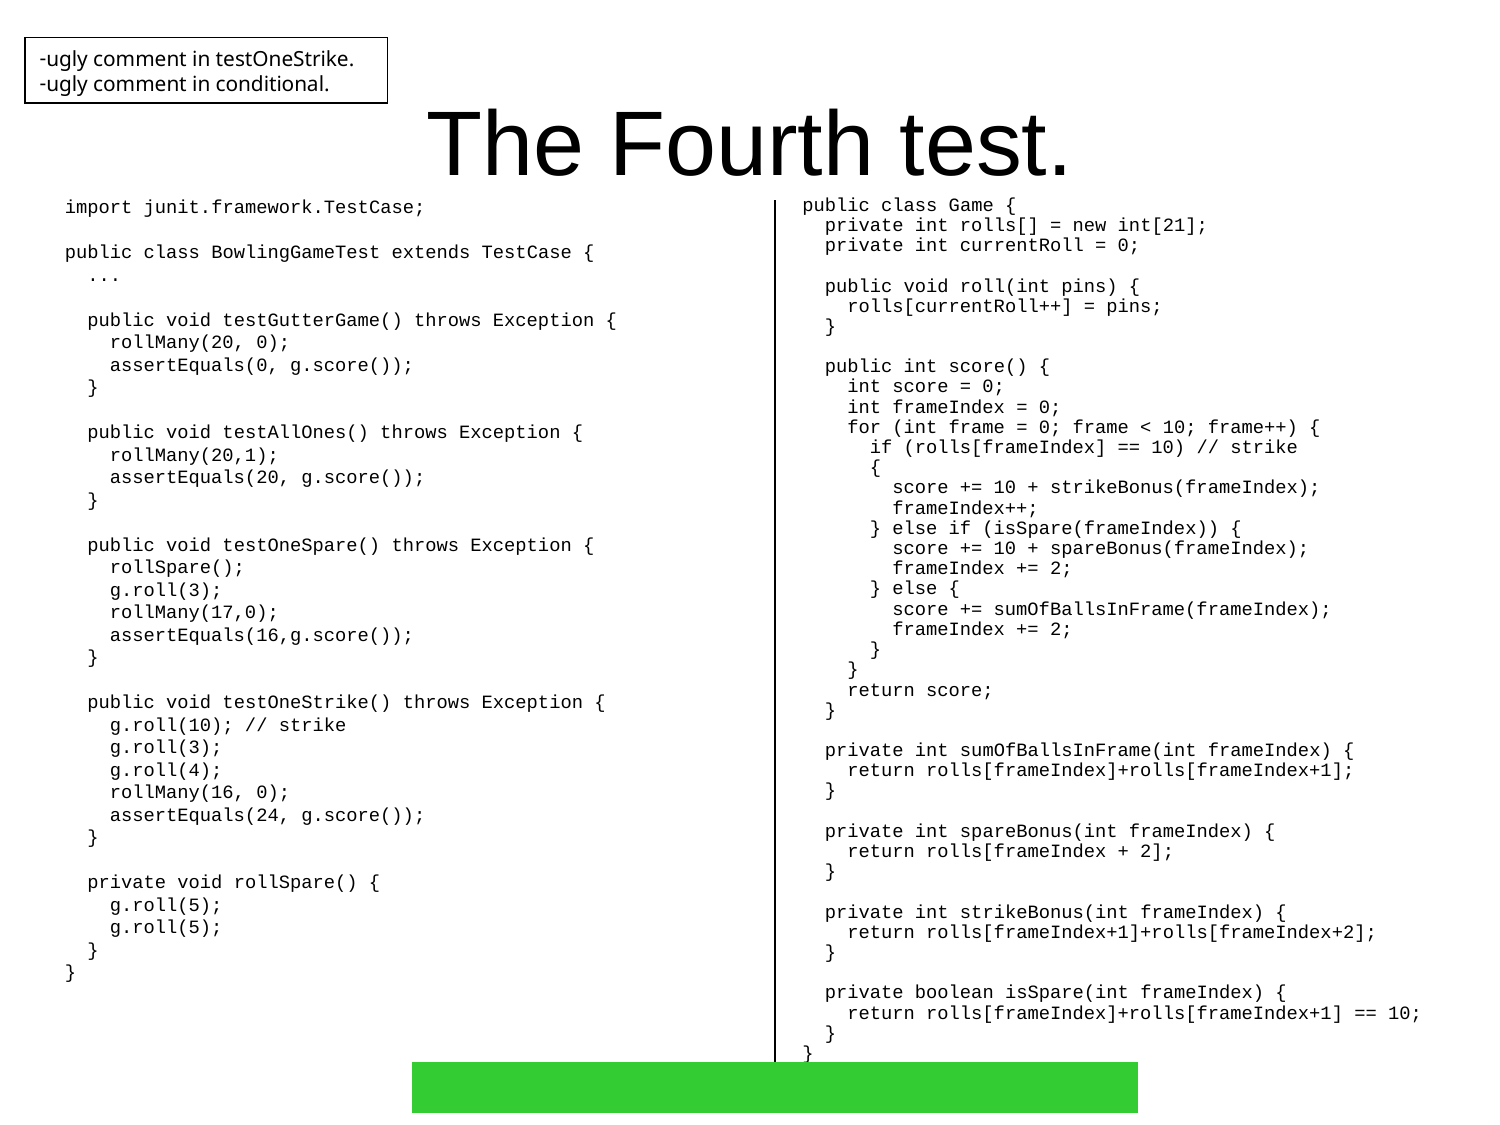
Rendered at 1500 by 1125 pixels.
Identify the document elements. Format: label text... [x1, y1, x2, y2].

text_box [412, 1062, 1138, 1113]
title The Fourth test. [75, 45, 1426, 233]
text_box import junit.framework.TestCase; public class BowlingGameTest extends TestCase { ... public void testGutterGame() throws Exception { rollMany(20, 0); assertEquals(0, g.score()); } public void testAllOnes() throws Exception { rollMany(20,1); assertEquals(20, g.score()); } public void testOneSpare() throws Exception { rollSpare(); g.roll(3); rollMany(17,0); assertEquals(16,g.score()); } public void testOneStrike() throws Exception { g.roll(10); // strike g.roll(3); g.roll(4); rollMany(16, 0); assertEquals(24, g.score()); } private void rollSpare() { g.roll(5); g.roll(5); } } [50, 187, 713, 991]
text_box ugly comment in testOneStrike. ugly comment in conditional. [24, 37, 388, 103]
text_box public class Game { private int rolls[] = new int[21]; private int currentRoll = 0; public void roll(int pins) { rolls[currentRoll++] = pins; } public int score() { int score = 0; int frameIndex = 0; for (int frame = 0; frame < 10; frame++) { if (rolls[frameIndex] == 10) // strike { score += 10 + strikeBonus(frameIndex); frameIndex++; } else if (isSpare(frameIndex)) { score += 10 + spareBonus(frameIndex); frameIndex += 2; } else { score += sumOfBallsInFrame(frameIndex); frameIndex += 2; } } return score; } private int sumOfBallsInFrame(int frameIndex) { return rolls[frameIndex]+rolls[frameIndex+1]; } private int spareBonus(int frameIndex) { return rolls[frameIndex + 2]; } private int strikeBonus(int frameIndex) { return rolls[frameIndex+1]+rolls[frameIndex+2]; } private boolean isSpare(int frameIndex) { return rolls[frameIndex]+rolls[frameIndex+1] == 10; } } [787, 187, 1451, 1072]
